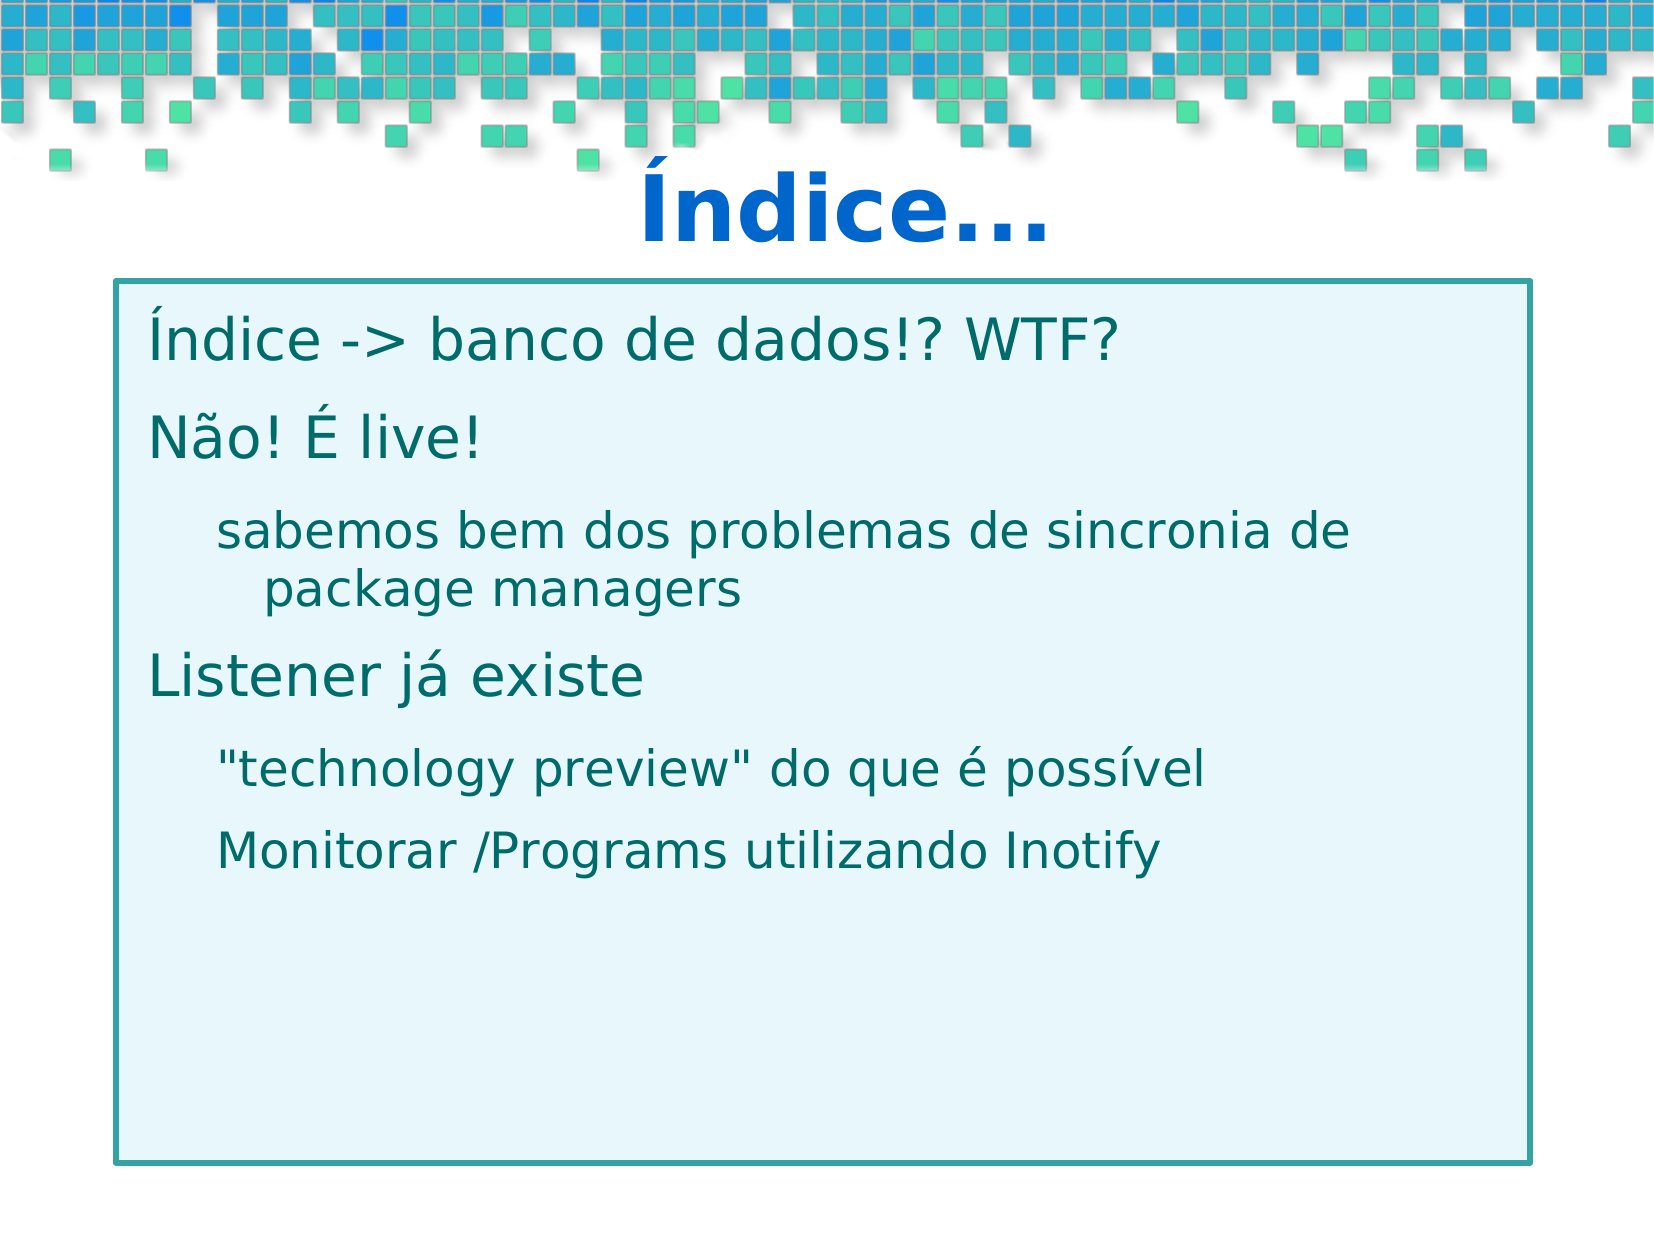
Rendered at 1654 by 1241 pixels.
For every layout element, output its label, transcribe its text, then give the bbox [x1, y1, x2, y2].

list Índice -> banco de dados!? WTF? Não! É live! sabemos bem dos problemas de sincronia de package managers Listener já existe "technology preview" do que é possível Monitorar /Programs utilizando Inotify [121, 306, 1534, 1160]
title Índice... [112, 132, 1581, 287]
picture [0, 0, 1654, 185]
